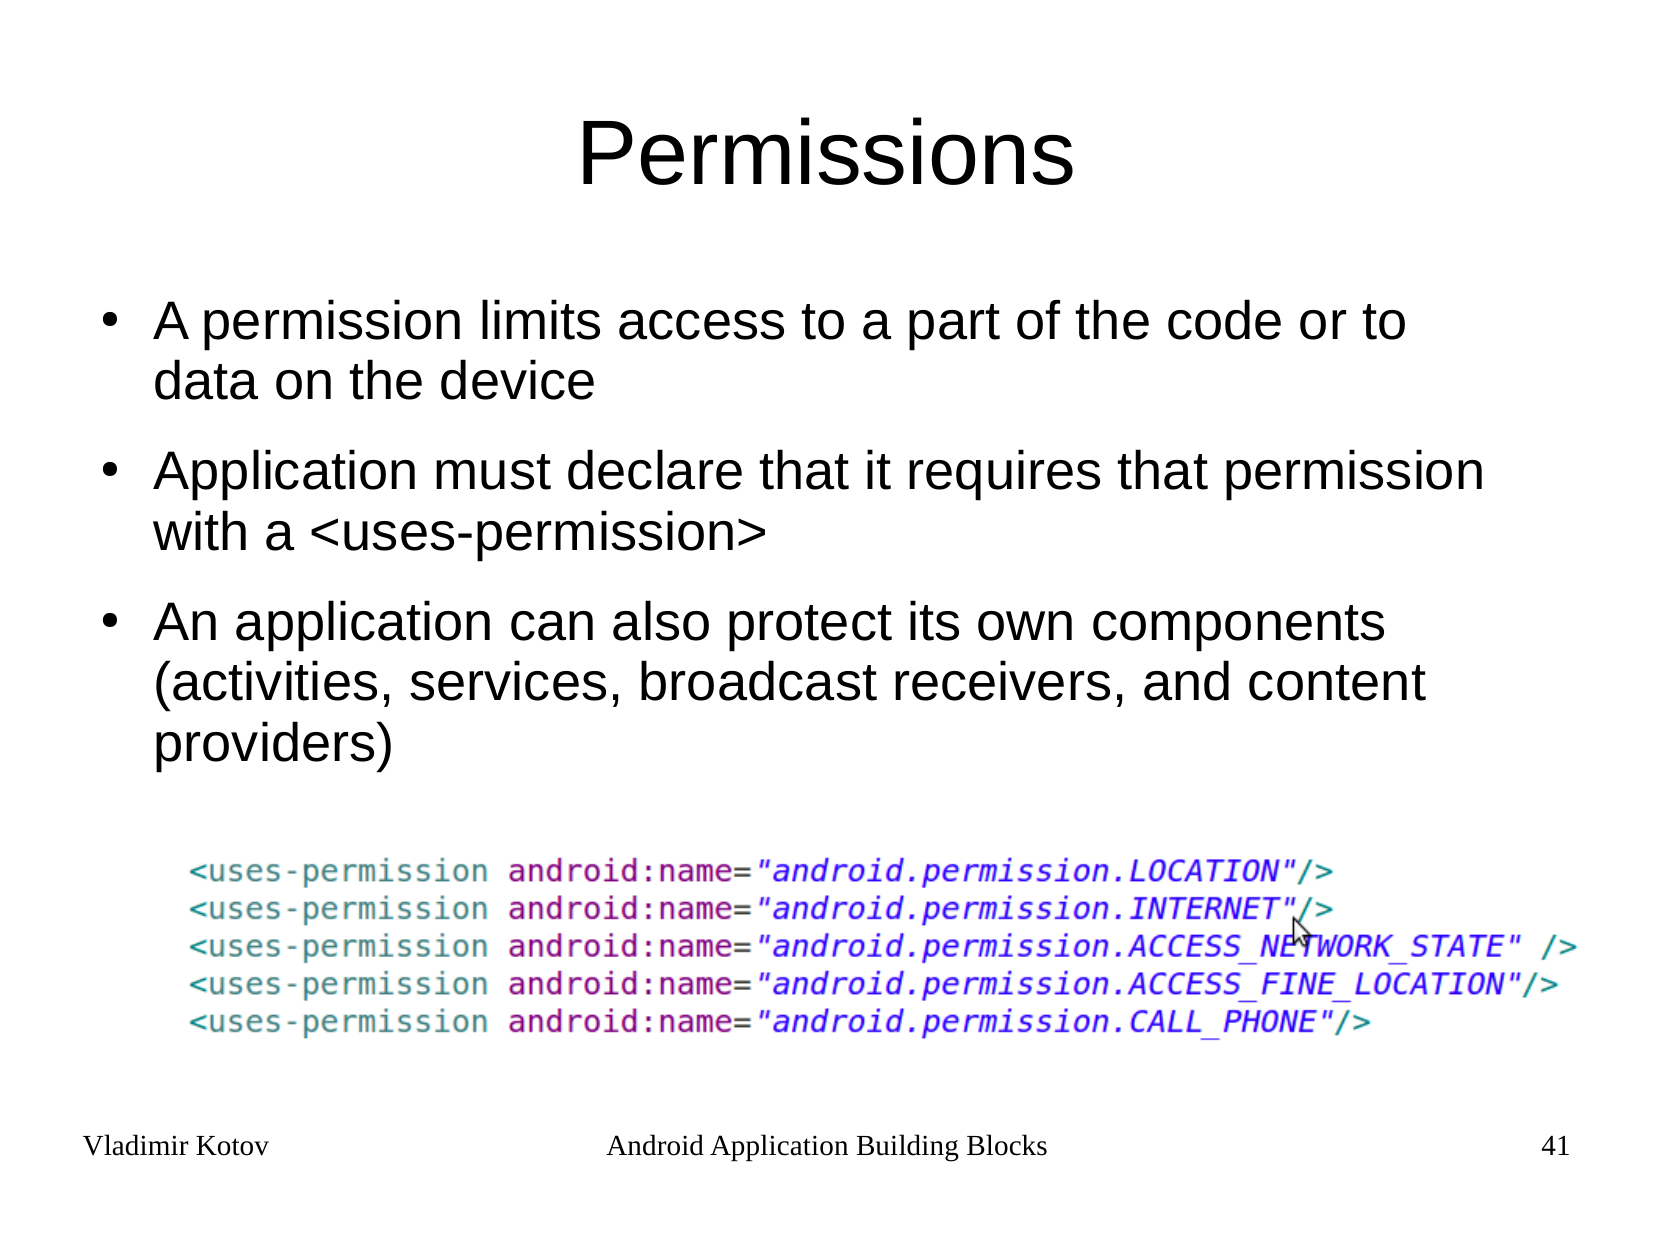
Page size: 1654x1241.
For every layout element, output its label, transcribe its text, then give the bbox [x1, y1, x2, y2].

list A permission limits access to a part of the code or to data on the device Application must declare that it requires that permission with a <uses-permission> An application can also protect its own components (activities, services, broadcast receivers, and content providers) [82, 290, 1503, 827]
picture [178, 844, 1601, 1059]
title Permissions [82, 56, 1571, 250]
